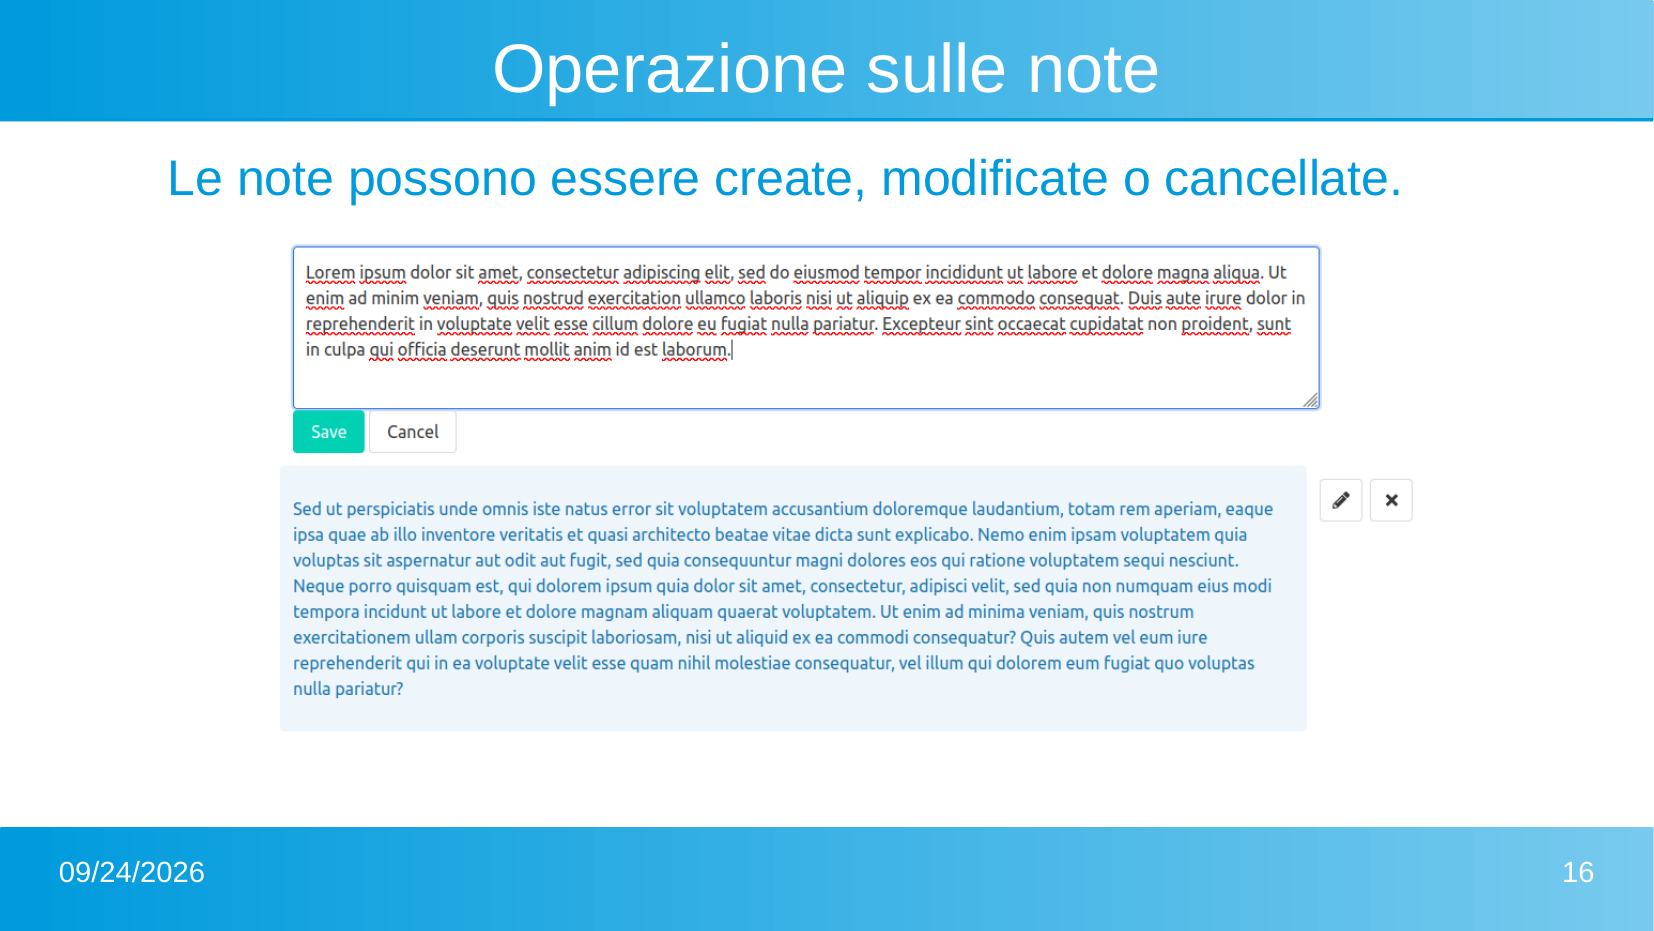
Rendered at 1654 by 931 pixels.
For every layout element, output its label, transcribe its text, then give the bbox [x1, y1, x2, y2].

list Le note possono essere create, modificate o cancellate. [96, 150, 1613, 236]
picture [262, 224, 1463, 816]
title Operazione sulle note [59, 29, 1595, 108]
